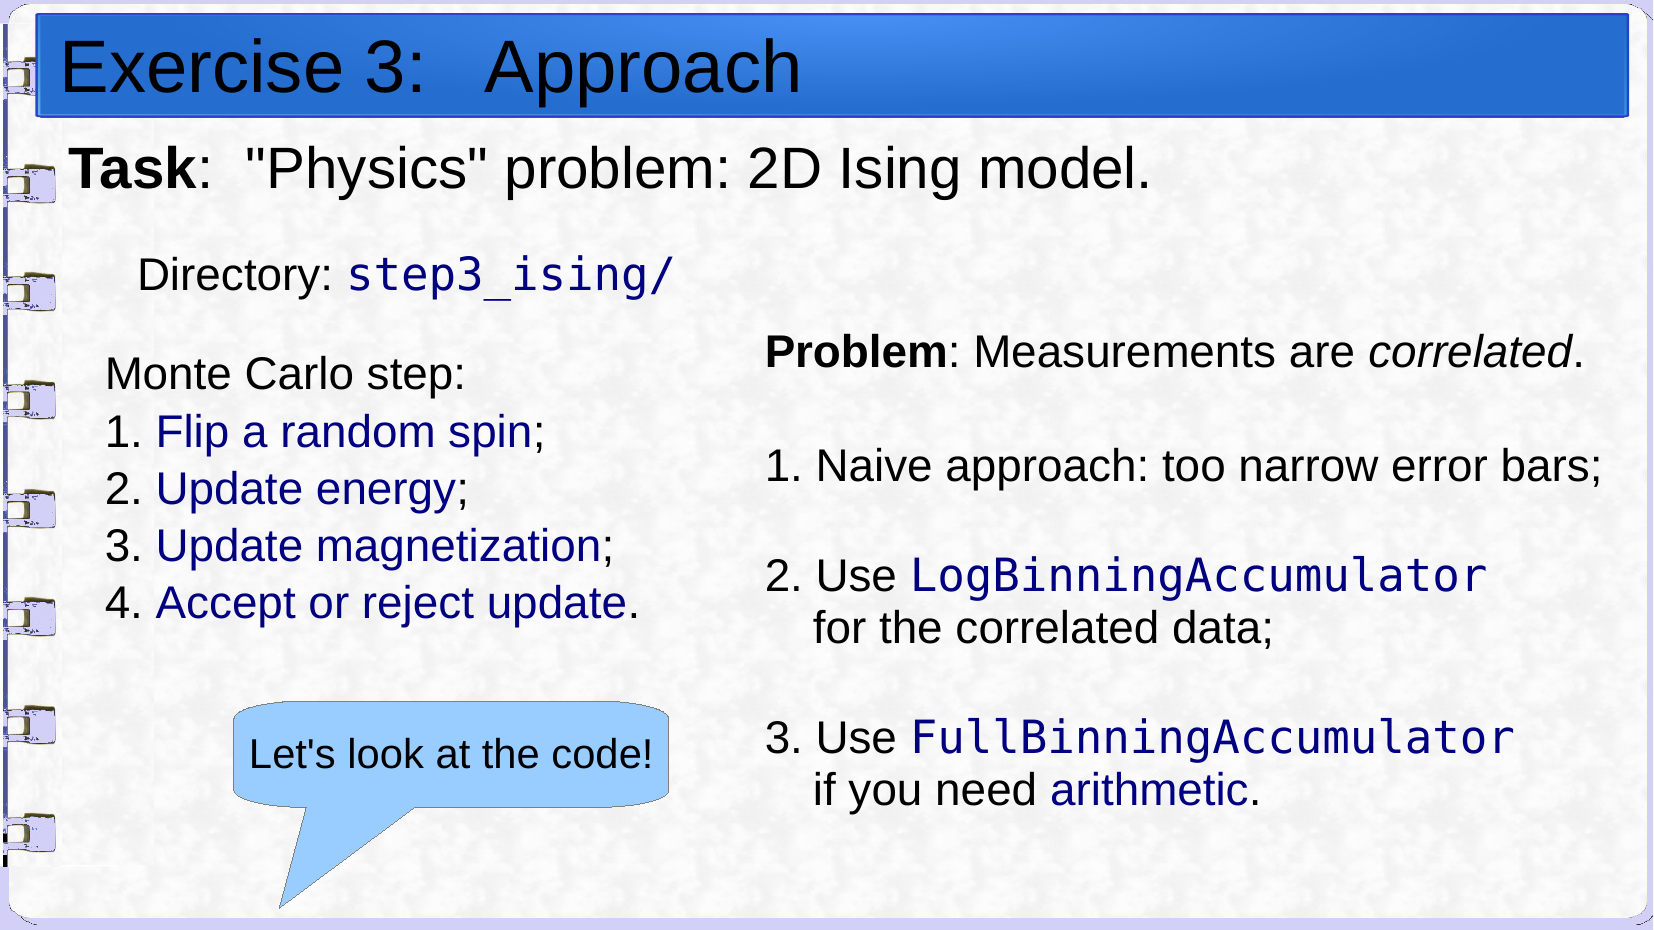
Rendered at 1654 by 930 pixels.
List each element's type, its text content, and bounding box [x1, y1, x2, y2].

text_box Monte Carlo step: Flip a random spin; Update energy; Update magnetization; Accept or reject update. [90, 340, 746, 644]
text_box Let's look at the code! [233, 701, 669, 909]
picture [0, 0, 1654, 930]
list Task: "Physics" problem: 2D Ising model. [68, 135, 1179, 241]
text_box Problem: Measurements are correlated. Naive approach: too narrow error bars; Use LogBinningAccumulator for the correlated data; Use FullBinningAccumulator if you need arithmetic. [750, 318, 1621, 824]
text_box Directory: step3_ising/ [122, 240, 736, 309]
title Exercise 3: Approach [59, 13, 1620, 120]
